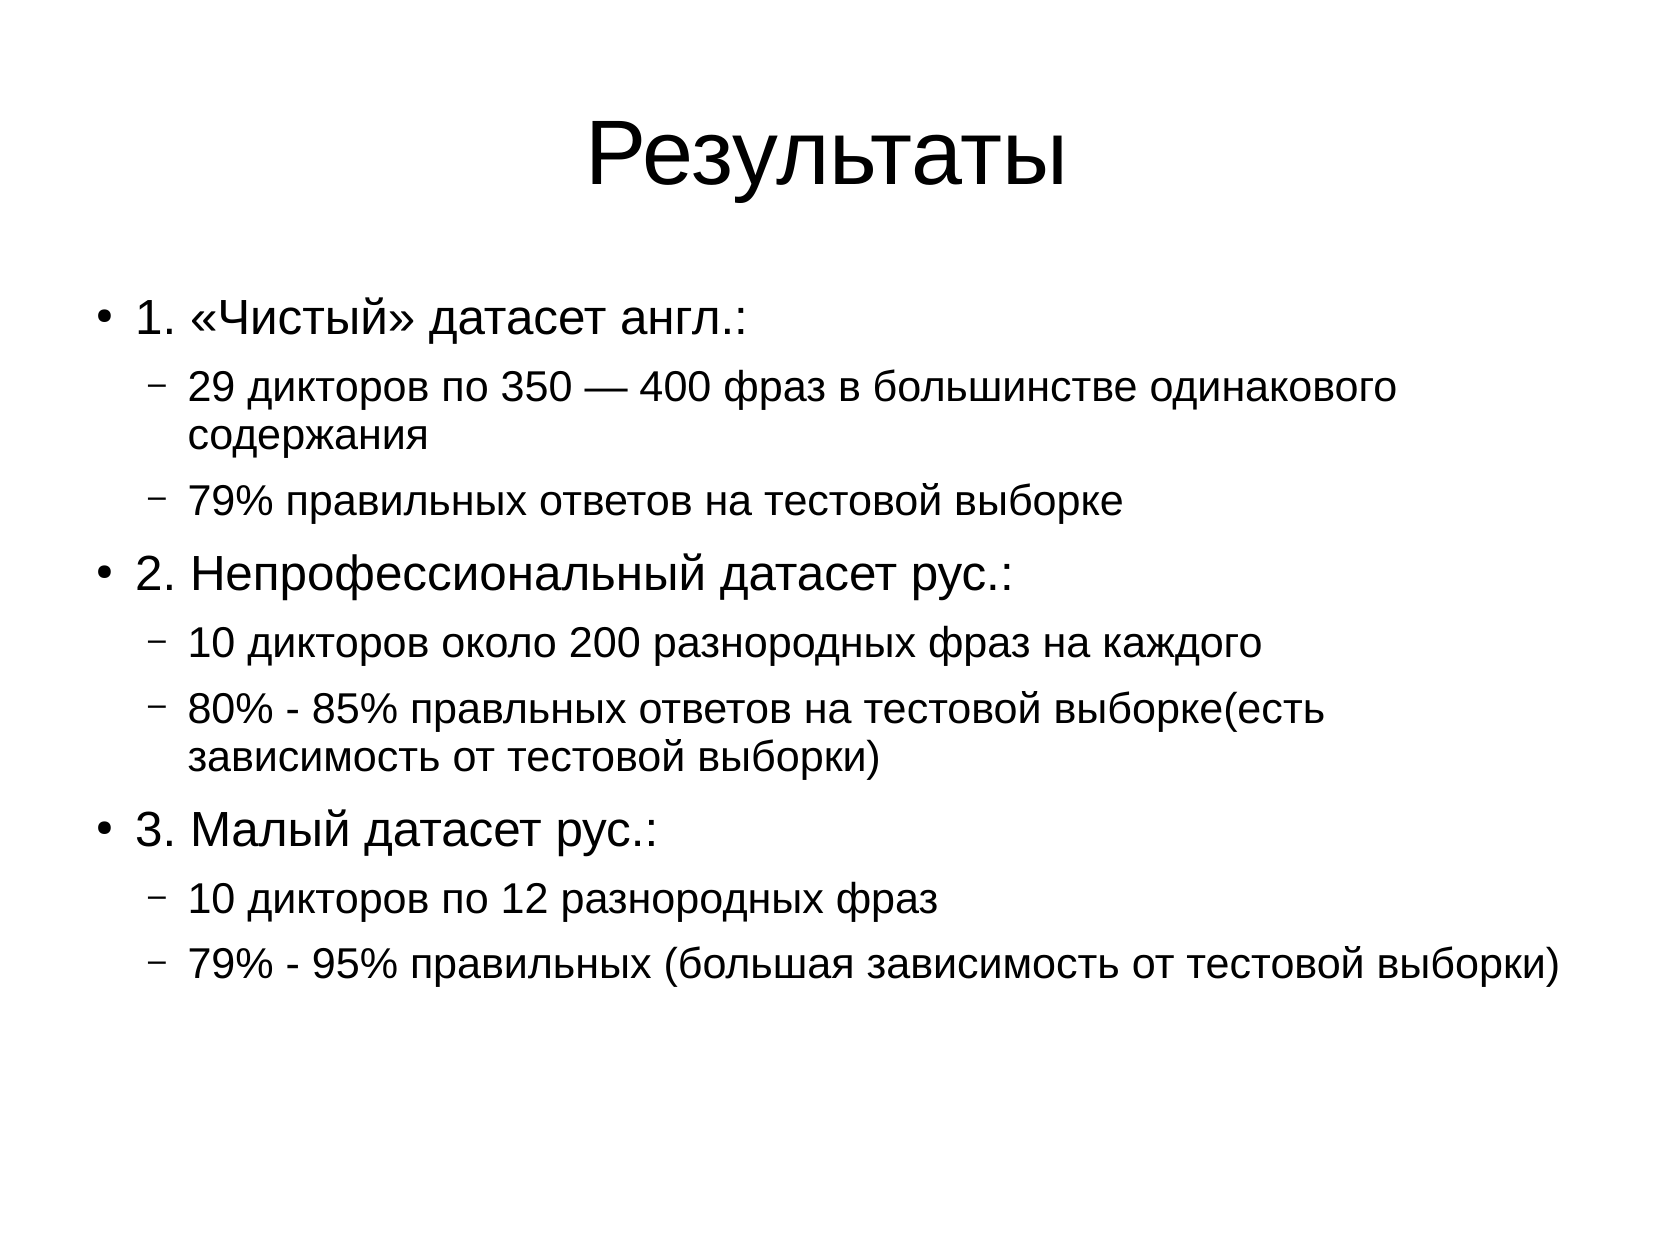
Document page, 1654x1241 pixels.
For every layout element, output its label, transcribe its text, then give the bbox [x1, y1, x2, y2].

list 1. «Чистый» датасет англ.: 29 дикторов по 350 — 400 фраз в большинстве одинакового содержания 79% правильных ответов на тестовой выборке 2. Непрофессиональный датасет рус.: 10 дикторов около 200 разнородных фраз на каждого 80% - 85% правльных ответов на тестовой выборке(есть зависимость от тестовой выборки) 3. Малый датасет рус.: 10 дикторов по 12 разнородных фраз 79% - 95% правильных (большая зависимость от тестовой выборки) [82, 290, 1571, 1010]
title Результаты [82, 49, 1571, 257]
